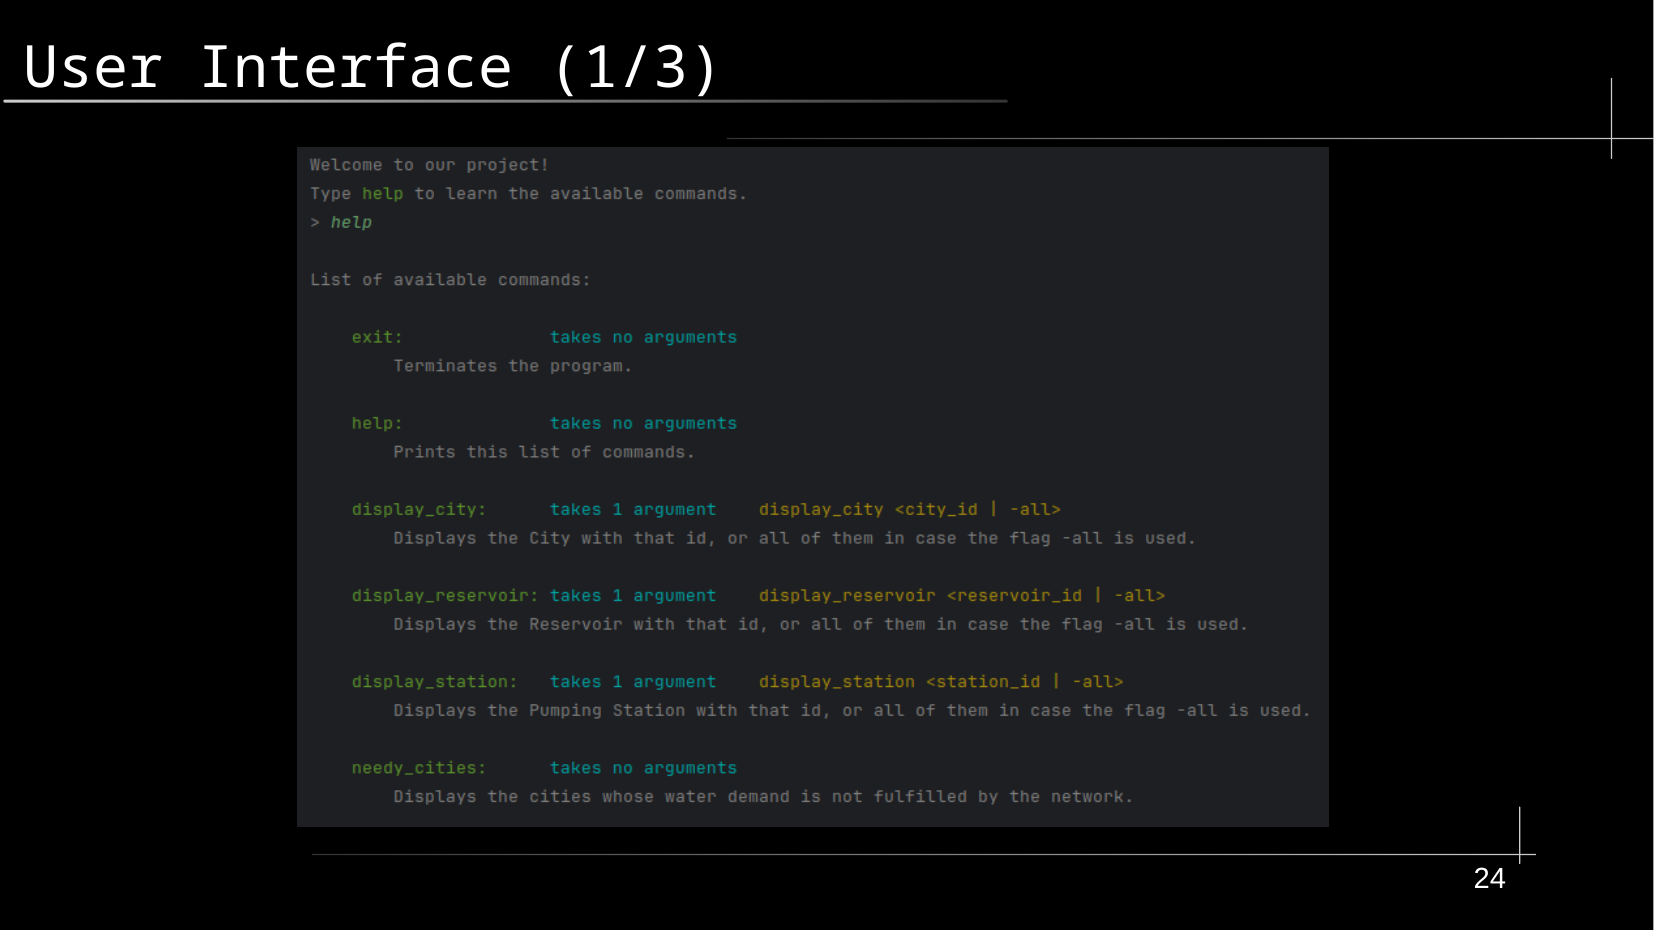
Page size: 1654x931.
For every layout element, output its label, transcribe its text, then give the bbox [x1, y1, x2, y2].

title User Interface (1/3) [23, 11, 1589, 119]
picture [297, 147, 1329, 827]
